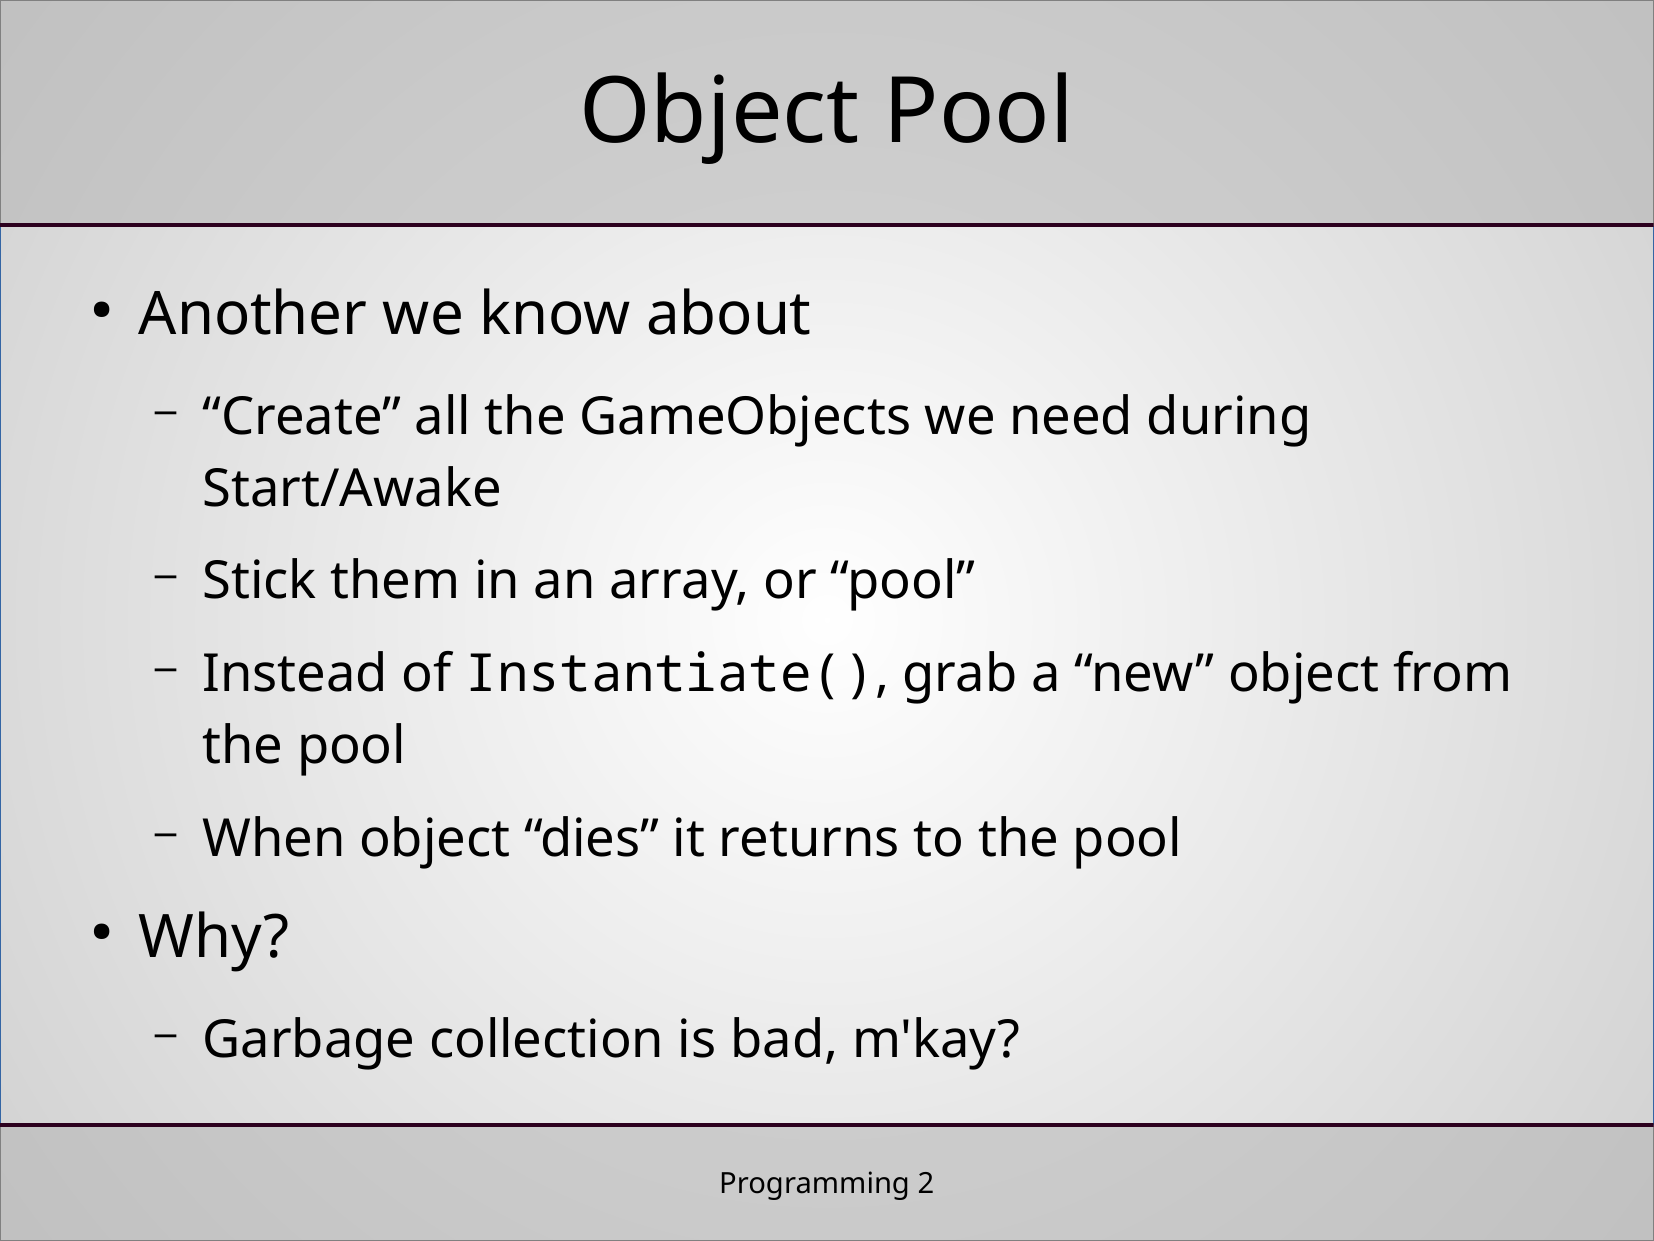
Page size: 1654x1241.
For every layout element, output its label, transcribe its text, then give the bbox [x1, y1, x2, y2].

list Another we know about “Create” all the GameObjects we need during Start/Awake Stick them in an array, or “pool” Instead of Instantiate(), grab a “new” object from the pool When object “dies” it returns to the pool Why? Garbage collection is bad, m'kay? [75, 270, 1571, 1075]
title Object Pool [82, 34, 1571, 181]
